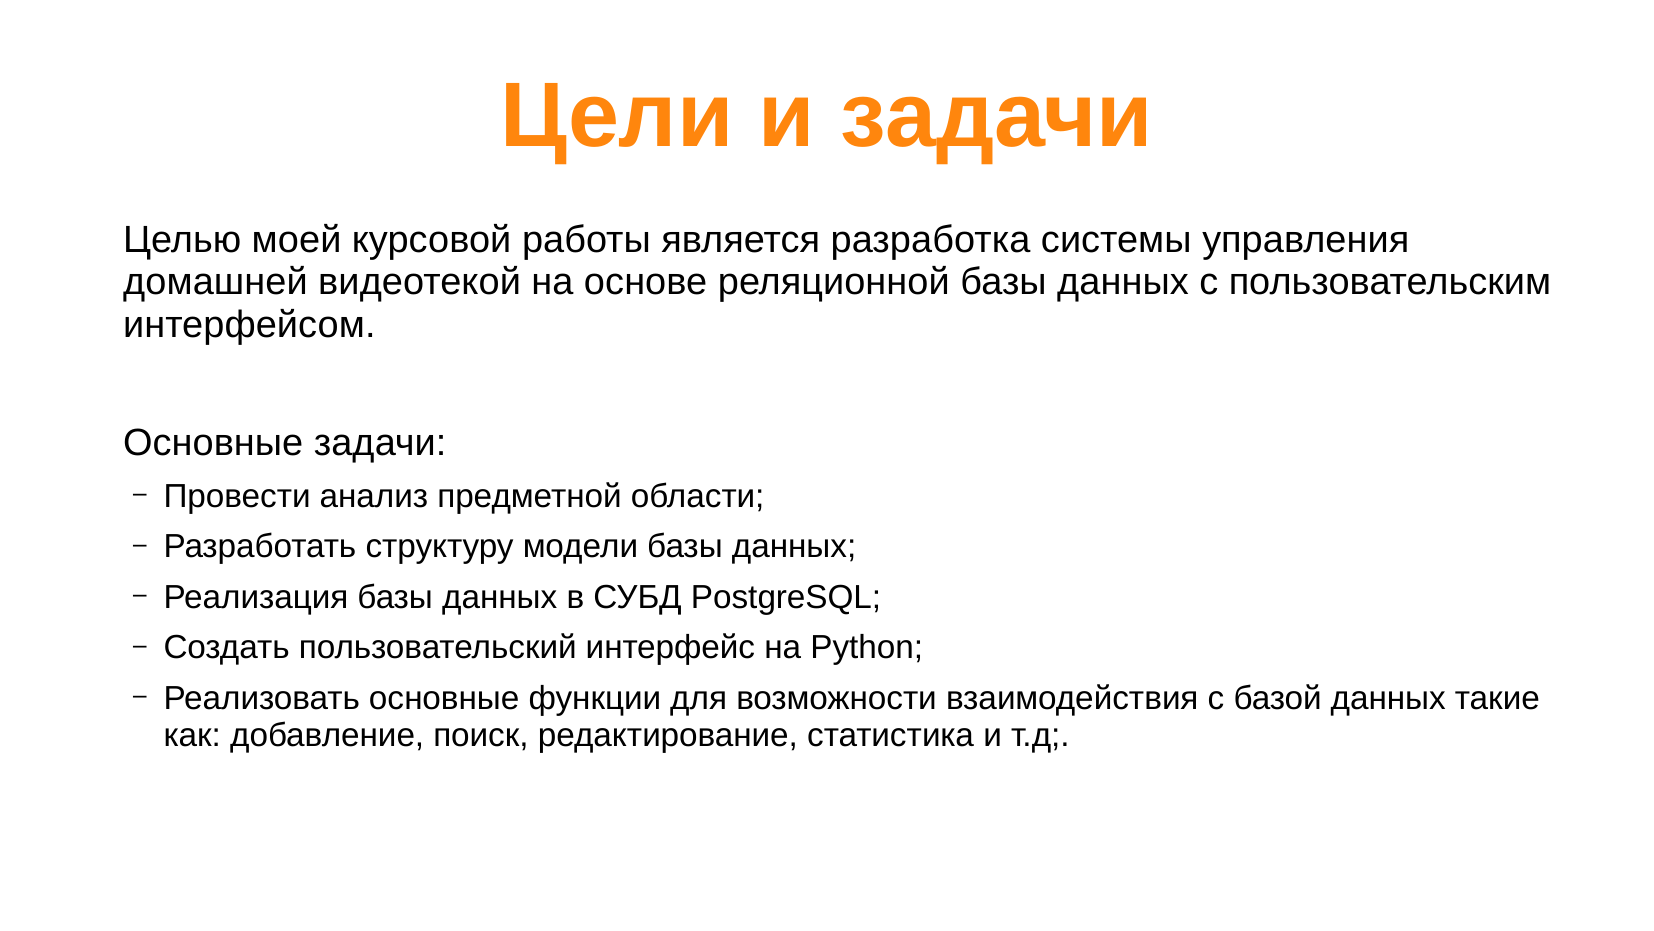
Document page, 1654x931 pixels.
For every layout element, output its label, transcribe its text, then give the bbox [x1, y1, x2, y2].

list Целью моей курсовой работы является разработка системы управления домашней видеотекой на основе реляционной базы данных с пользовательским интерфейсом. Основные задачи: Провести анализ предметной области; Разработать структуру модели базы данных; Реализация базы данных в СУБД PostgreSQL; Создать пользовательский интерфейс на Python; Реализовать основные функции для возможности взаимодействия с базой данных такие как: добавление, поиск, редактирование, статистика и т.д;. [82, 217, 1571, 758]
title Цели и задачи [82, 37, 1571, 193]
